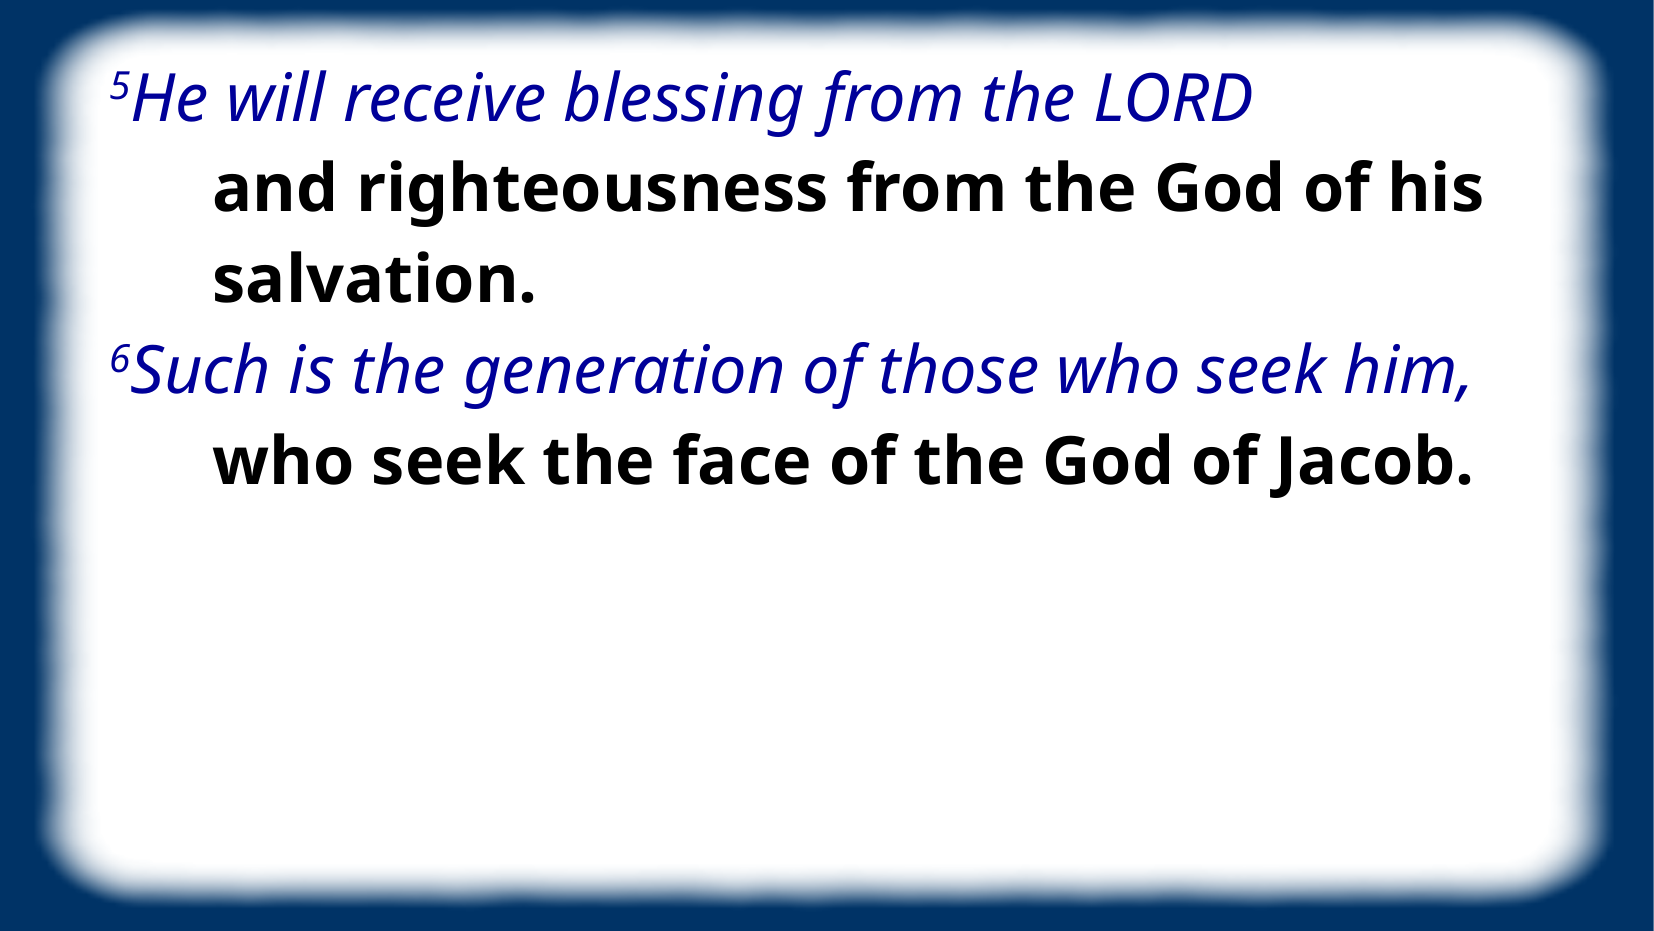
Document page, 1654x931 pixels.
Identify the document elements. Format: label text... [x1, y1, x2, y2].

text_box 5He will receive blessing from the LORD and righteousness from the God of his salvation. 6Such is the generation of those who seek him, who seek the face of the God of Jacob. [94, 42, 1565, 502]
picture [0, 0, 1654, 931]
